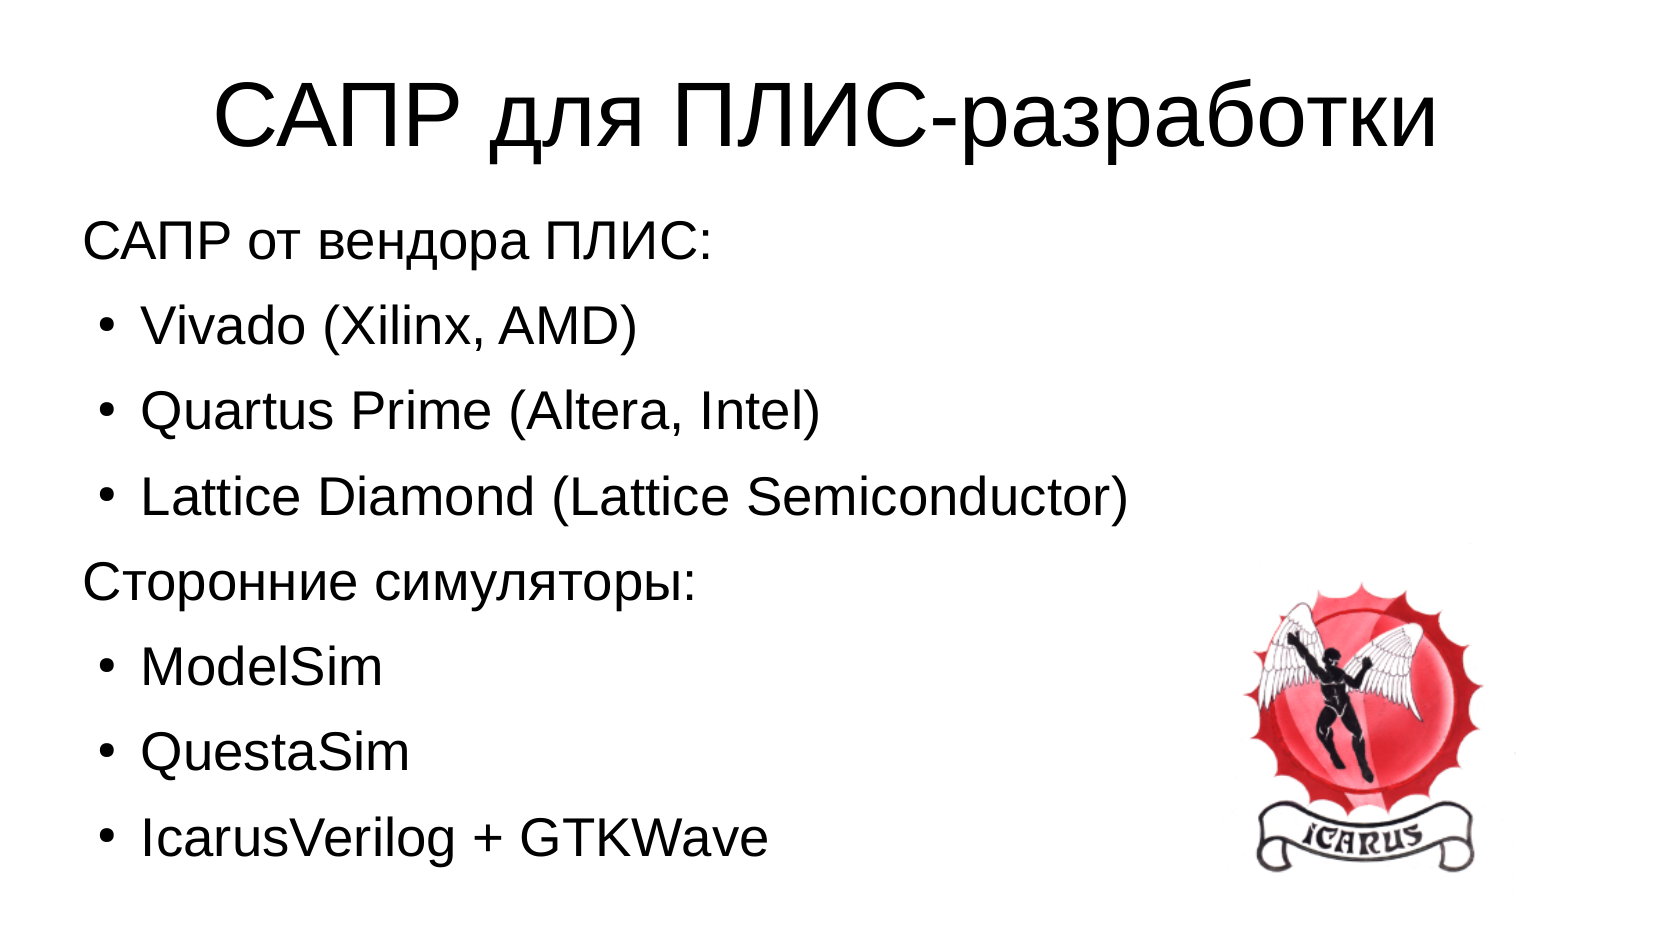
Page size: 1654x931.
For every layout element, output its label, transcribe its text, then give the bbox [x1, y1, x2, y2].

list САПР от вендора ПЛИС: Vivado (Xilinx, AMD) Quartus Prime (Altera, Intel) Lattice Diamond (Lattice Semiconductor) Сторонние симуляторы: ModelSim QuestaSim IcarusVerilog + GTKWave [82, 210, 1201, 871]
title САПР для ПЛИС-разработки [82, 37, 1571, 193]
picture [1217, 543, 1516, 901]
